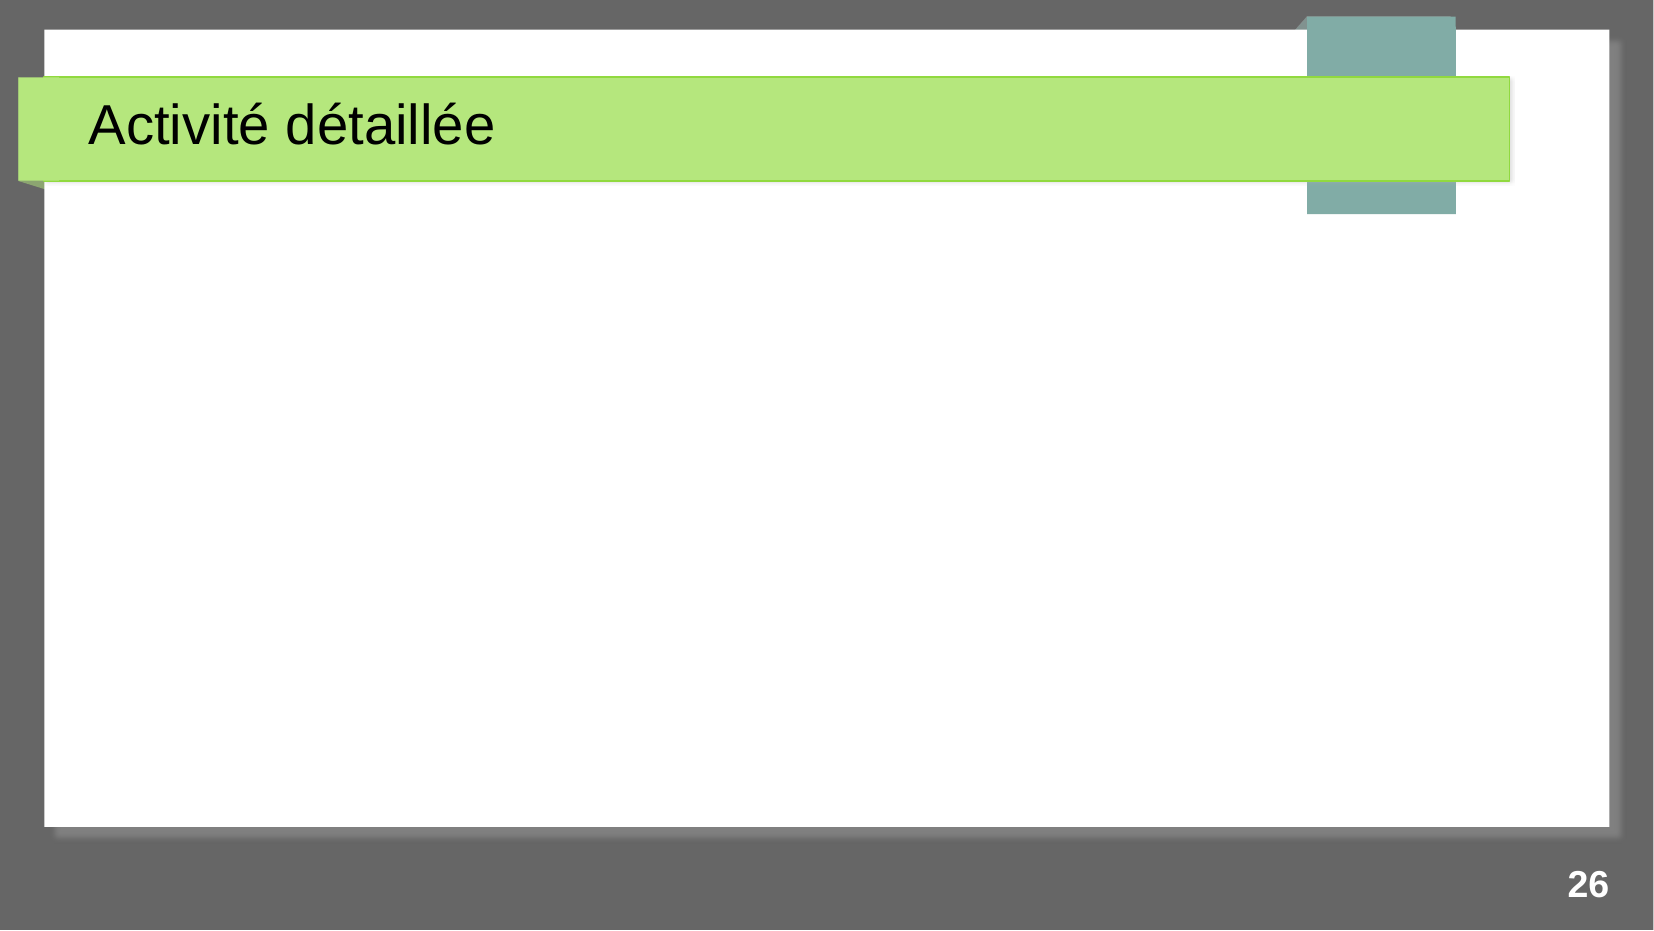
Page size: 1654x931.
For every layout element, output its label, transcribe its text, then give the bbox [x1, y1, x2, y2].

title Activité détaillée [88, 73, 1506, 178]
text_box <numéro> [974, 856, 1625, 916]
